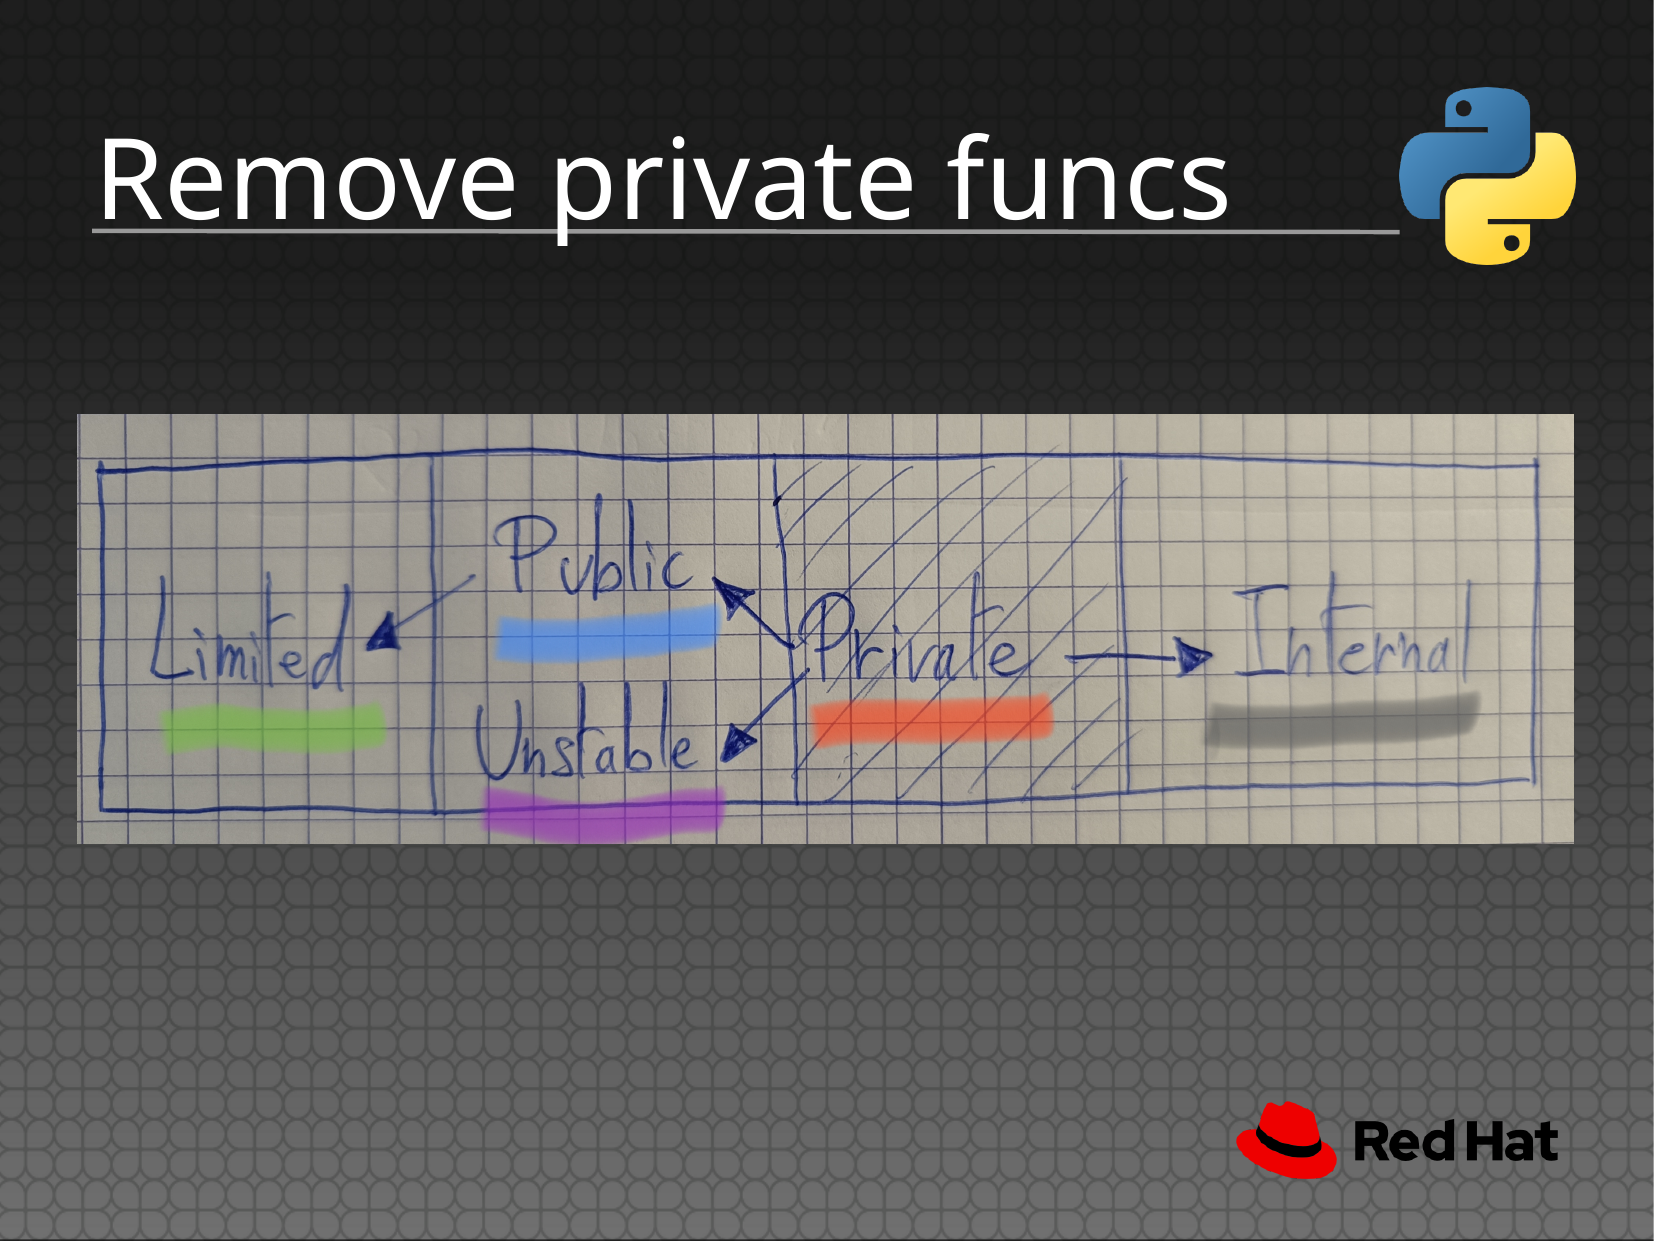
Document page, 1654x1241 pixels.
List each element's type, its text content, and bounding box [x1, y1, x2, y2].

title Remove private funcs [94, 100, 1426, 251]
picture [0, 0, 1654, 1241]
